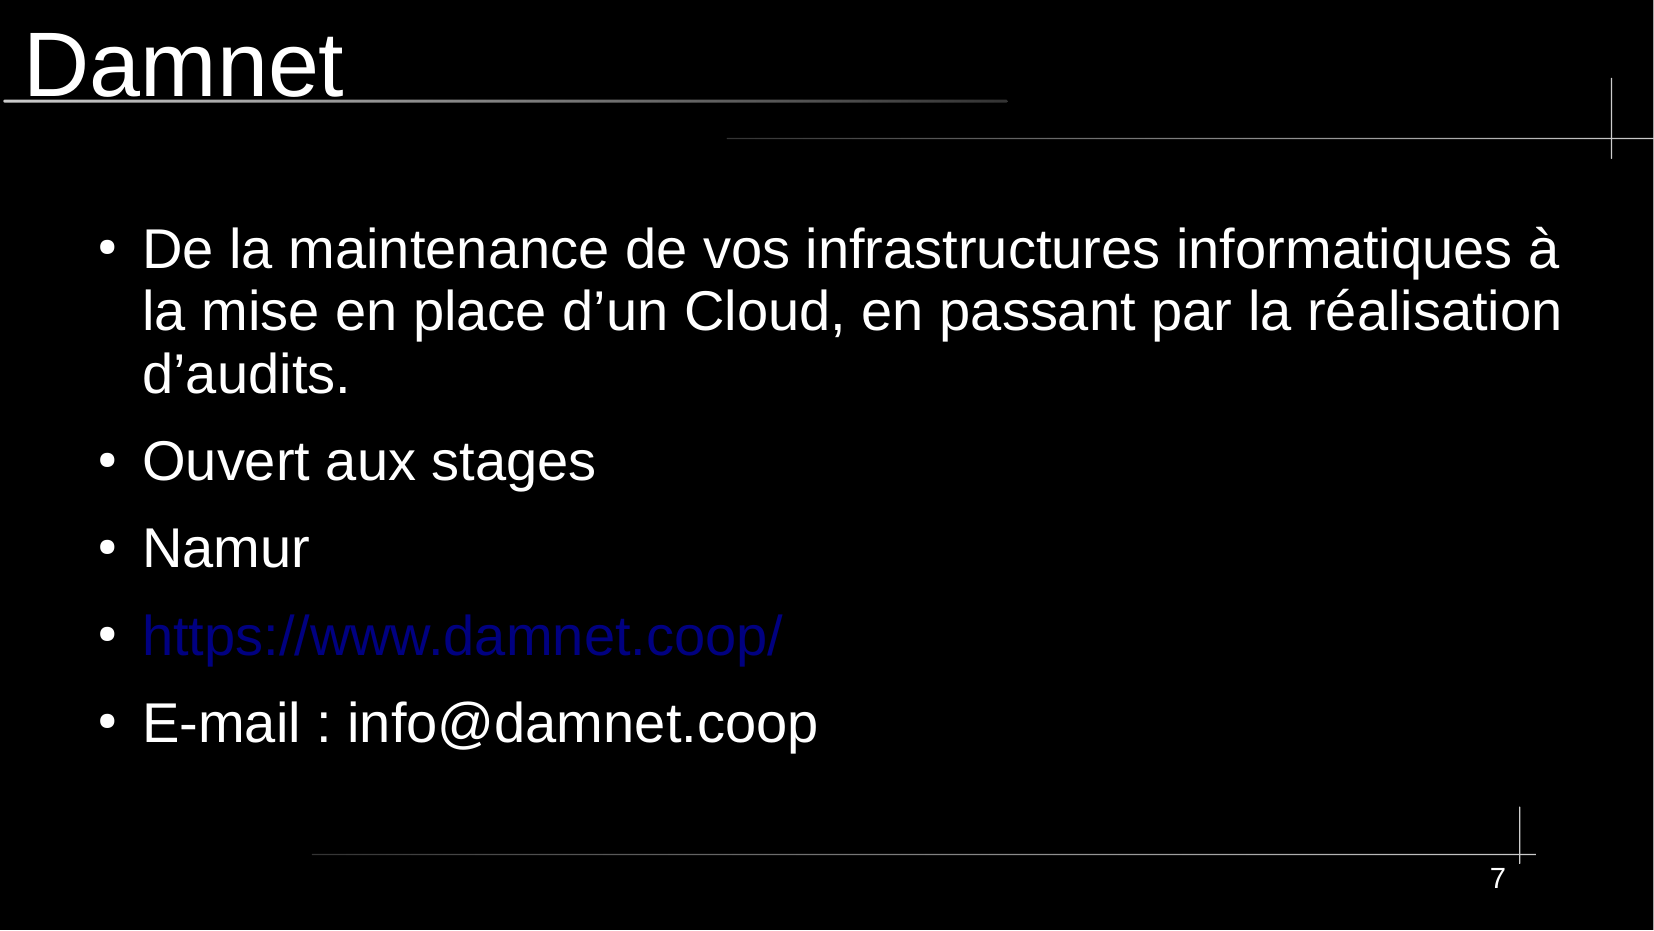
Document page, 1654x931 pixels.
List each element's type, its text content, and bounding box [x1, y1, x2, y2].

title Damnet [23, 11, 1589, 119]
list De la maintenance de vos infrastructures informatiques à la mise en place d’un Cloud, en passant par la réalisation d’audits. Ouvert aux stages Namur https://www.damnet.coop/ E-mail : info@damnet.coop [82, 217, 1571, 758]
